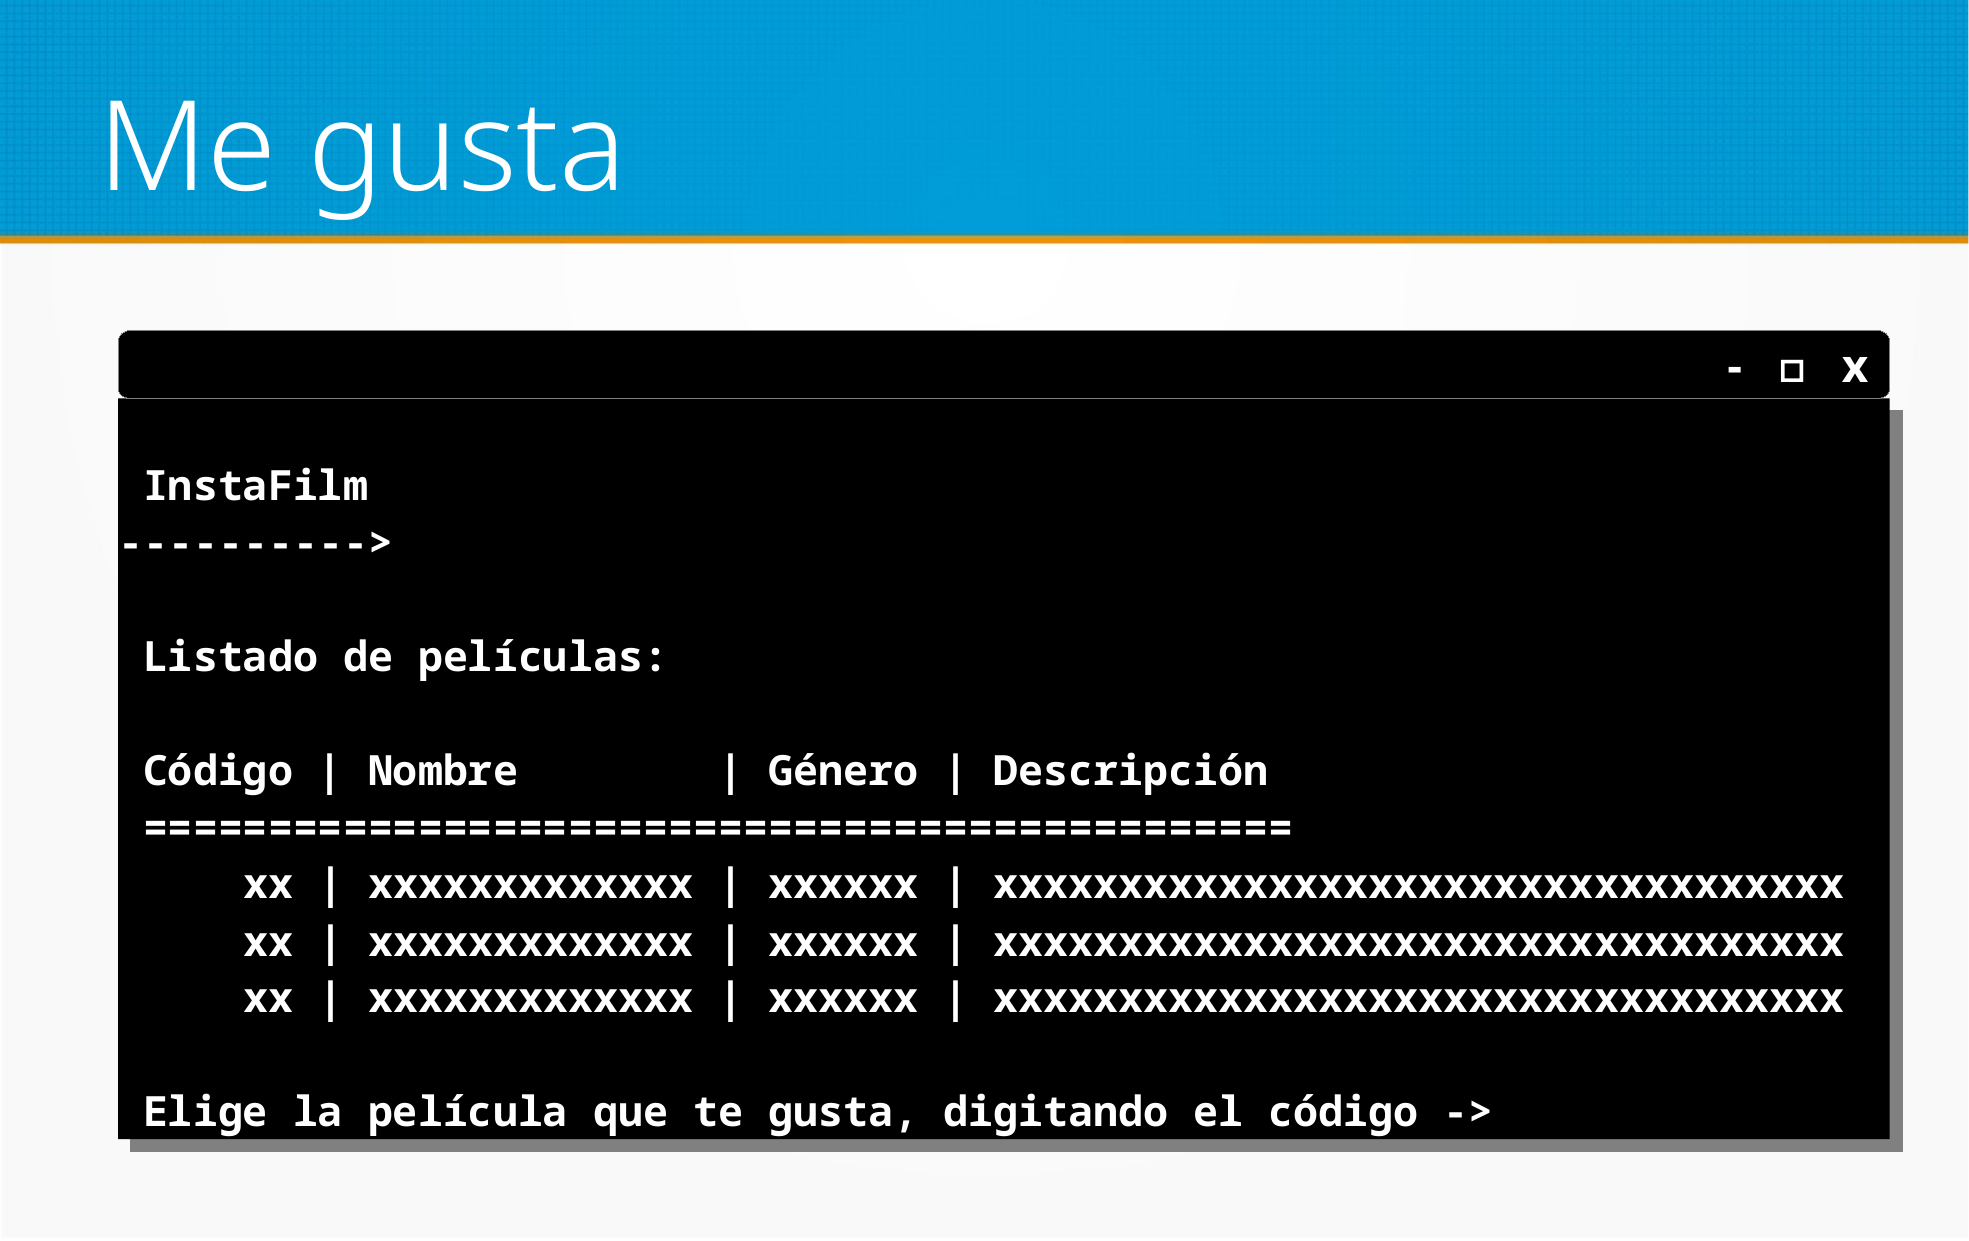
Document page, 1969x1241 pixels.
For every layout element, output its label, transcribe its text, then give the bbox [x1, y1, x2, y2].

title Me gusta [98, 19, 1870, 227]
text_box - □ x [118, 330, 1890, 399]
picture [0, 233, 1969, 1241]
text_box InstaFilm ----------> Listado de películas: Código | Nombre | Género | Descripción ============================================== xx | xxxxxxxxxxxxx | xxxxxx | xxxxxxxxxxxxxxxxxxxxxxxxxxxxxxxxxx xx | xxxxxxxxxxxxx | xxxxxx | xxxxxxxxxxxxxxxxxxxxxxxxxxxxxxxxxx xx | xxxxxxxxxxxxx | xxxxxx | xxxxxxxxxxxxxxxxxxxxxxxxxxxxxxxxxx Elige la película que te gusta, digitando el código -> [118, 398, 1890, 1123]
